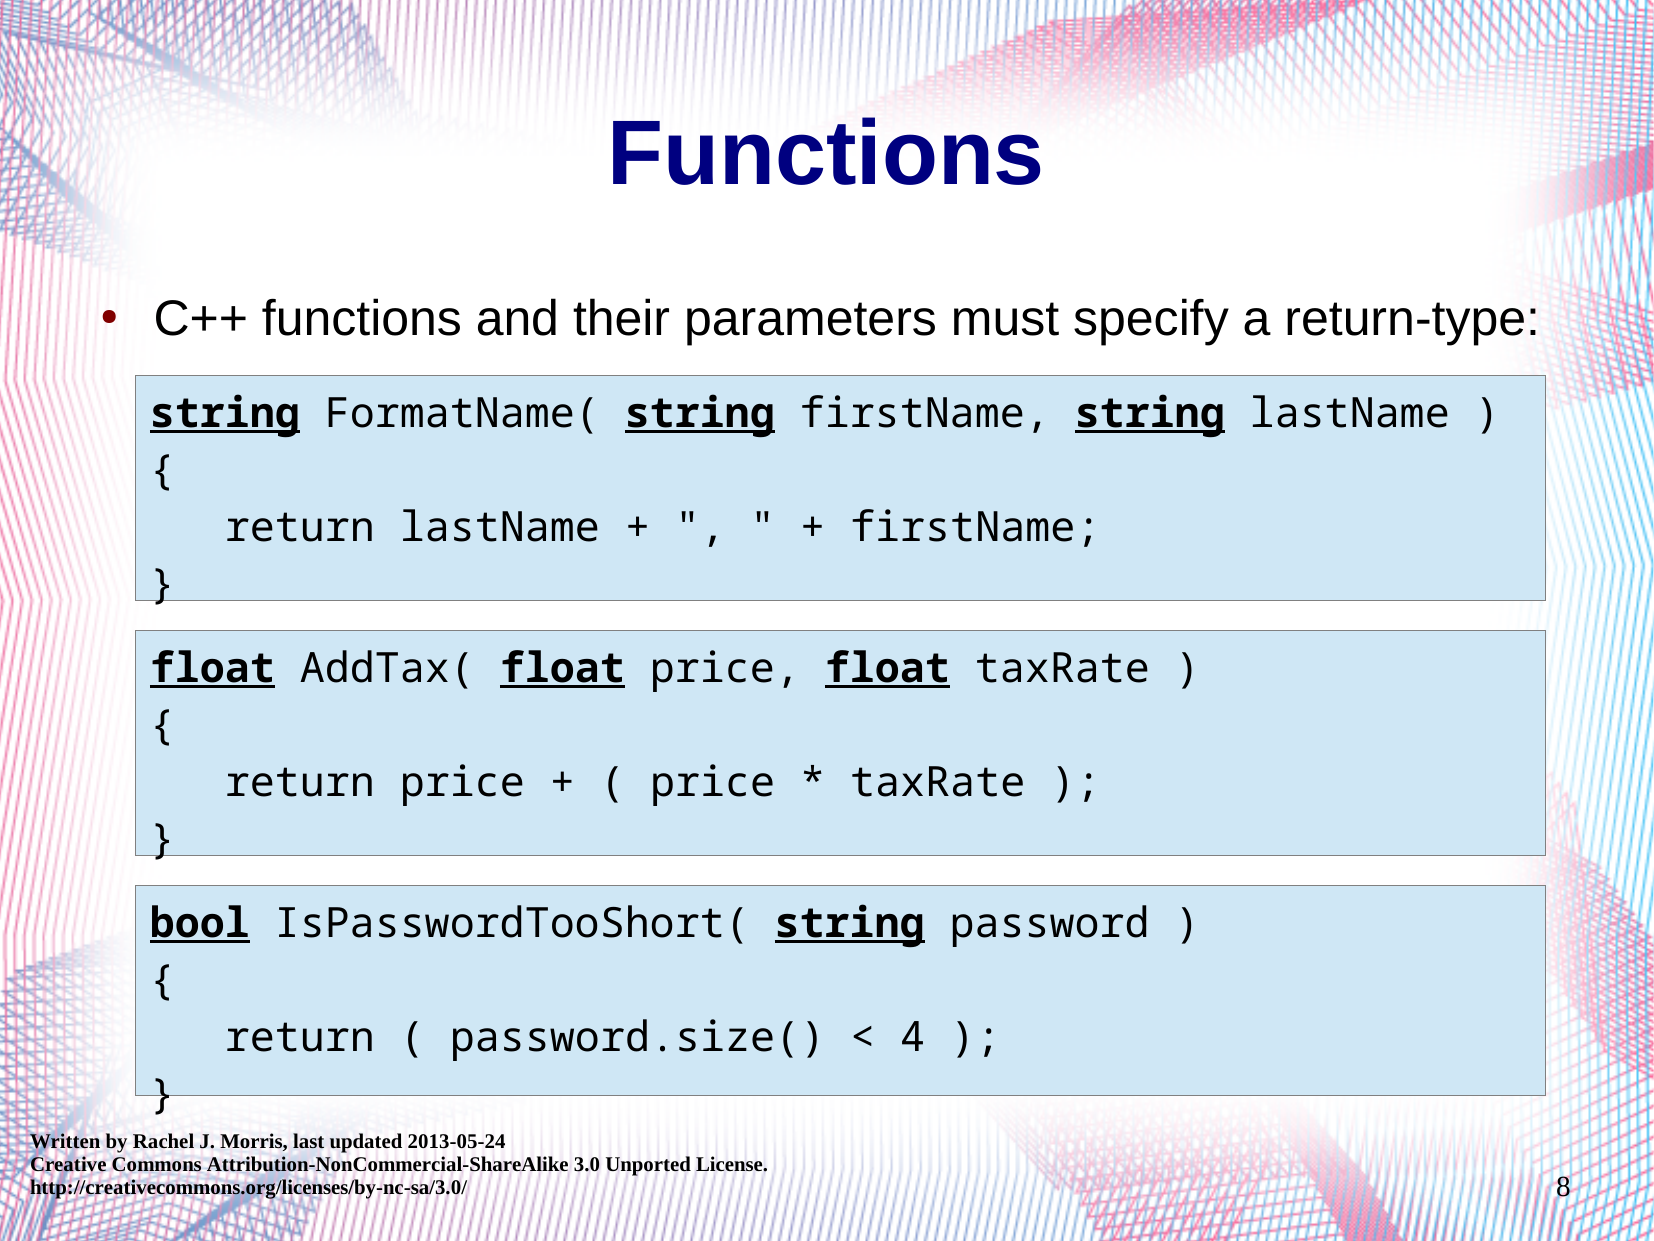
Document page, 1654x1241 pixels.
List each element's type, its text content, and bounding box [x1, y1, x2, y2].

text_box float AddTax( float price, float taxRate ) { return price + ( price * taxRate ); } [135, 630, 1546, 856]
title Functions [82, 49, 1571, 257]
text_box bool IsPasswordTooShort( string password ) { return ( password.size() < 4 ); } [135, 885, 1546, 1096]
text_box string FormatName( string firstName, string lastName ) { return lastName + ", " + firstName; } [135, 375, 1546, 601]
picture [0, 0, 1654, 1241]
list C++ functions and their parameters must specify a return-type: [82, 290, 1571, 376]
